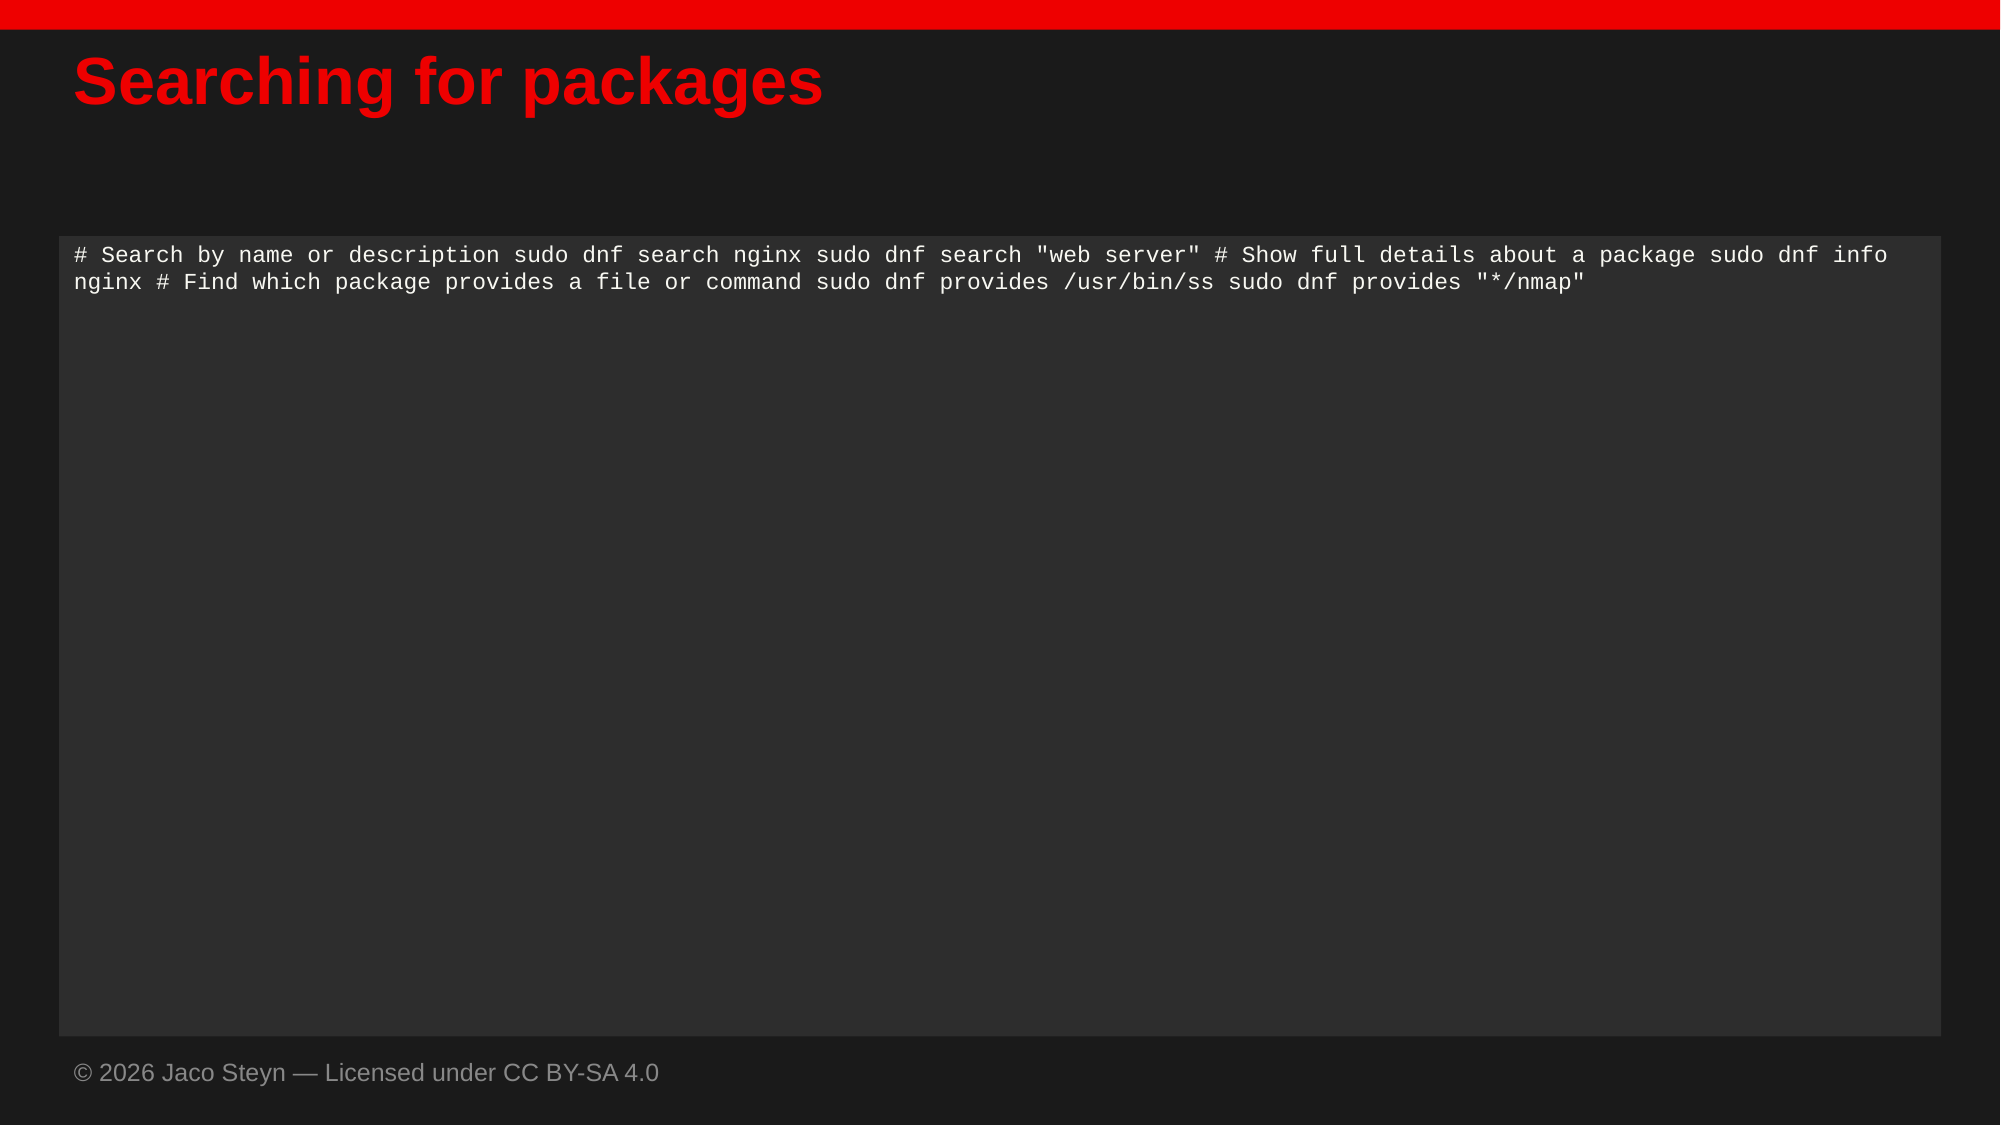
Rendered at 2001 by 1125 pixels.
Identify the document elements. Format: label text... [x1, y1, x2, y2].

text_box # Search by name or description sudo dnf search nginx sudo dnf search "web server" # Show full details about a package sudo dnf info nginx # Find which package provides a file or command sudo dnf provides /usr/bin/ss sudo dnf provides "*/nmap" [59, 236, 1942, 1037]
text_box Searching for packages [59, 36, 1942, 208]
text_box [0, 0, 2001, 30]
text_box © 2026 Jaco Steyn — Licensed under CC BY-SA 4.0 [59, 1051, 1942, 1093]
